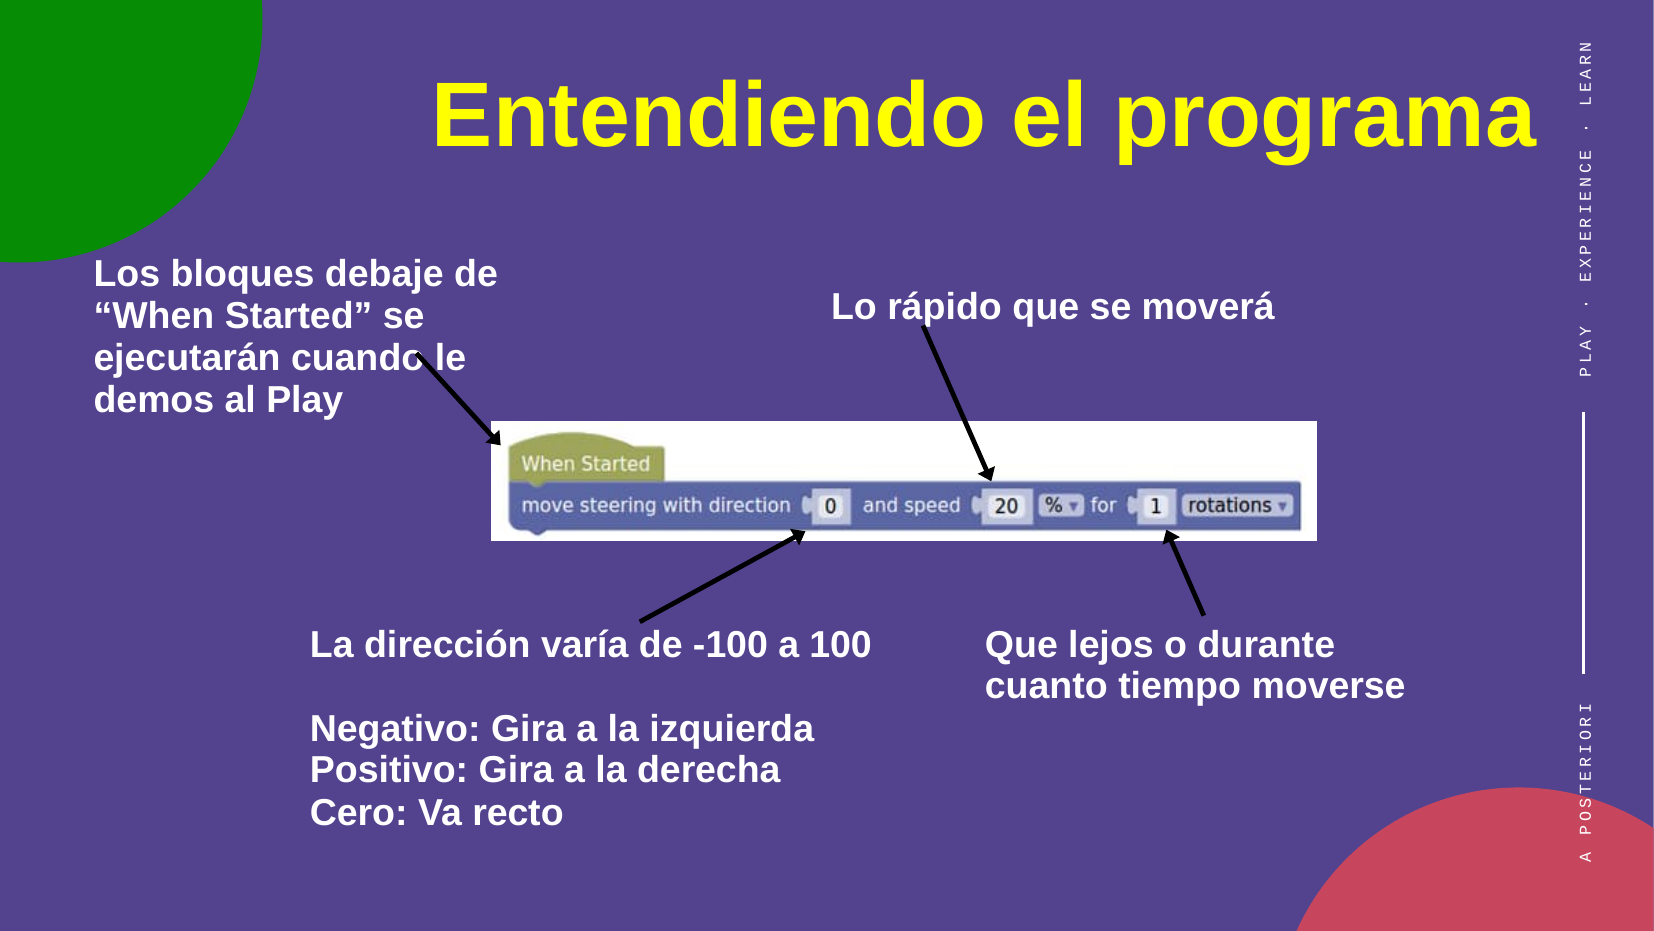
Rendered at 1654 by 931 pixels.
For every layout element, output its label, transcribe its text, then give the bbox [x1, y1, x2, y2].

picture [491, 421, 1317, 541]
text_box La dirección varía de -100 a 100 Negativo: Gira a la izquierda Positivo: Gira a la derecha Cero: Va recto [295, 615, 938, 931]
title Entendiendo el programa [262, 37, 1538, 193]
text_box Que lejos o durante cuanto tiempo moverse [970, 615, 1429, 729]
text_box Los bloques debaje de “When Started” se ejecutarán cuando le demos al Play [78, 245, 538, 429]
text_box Lo rápido que se moverá [816, 278, 1388, 392]
